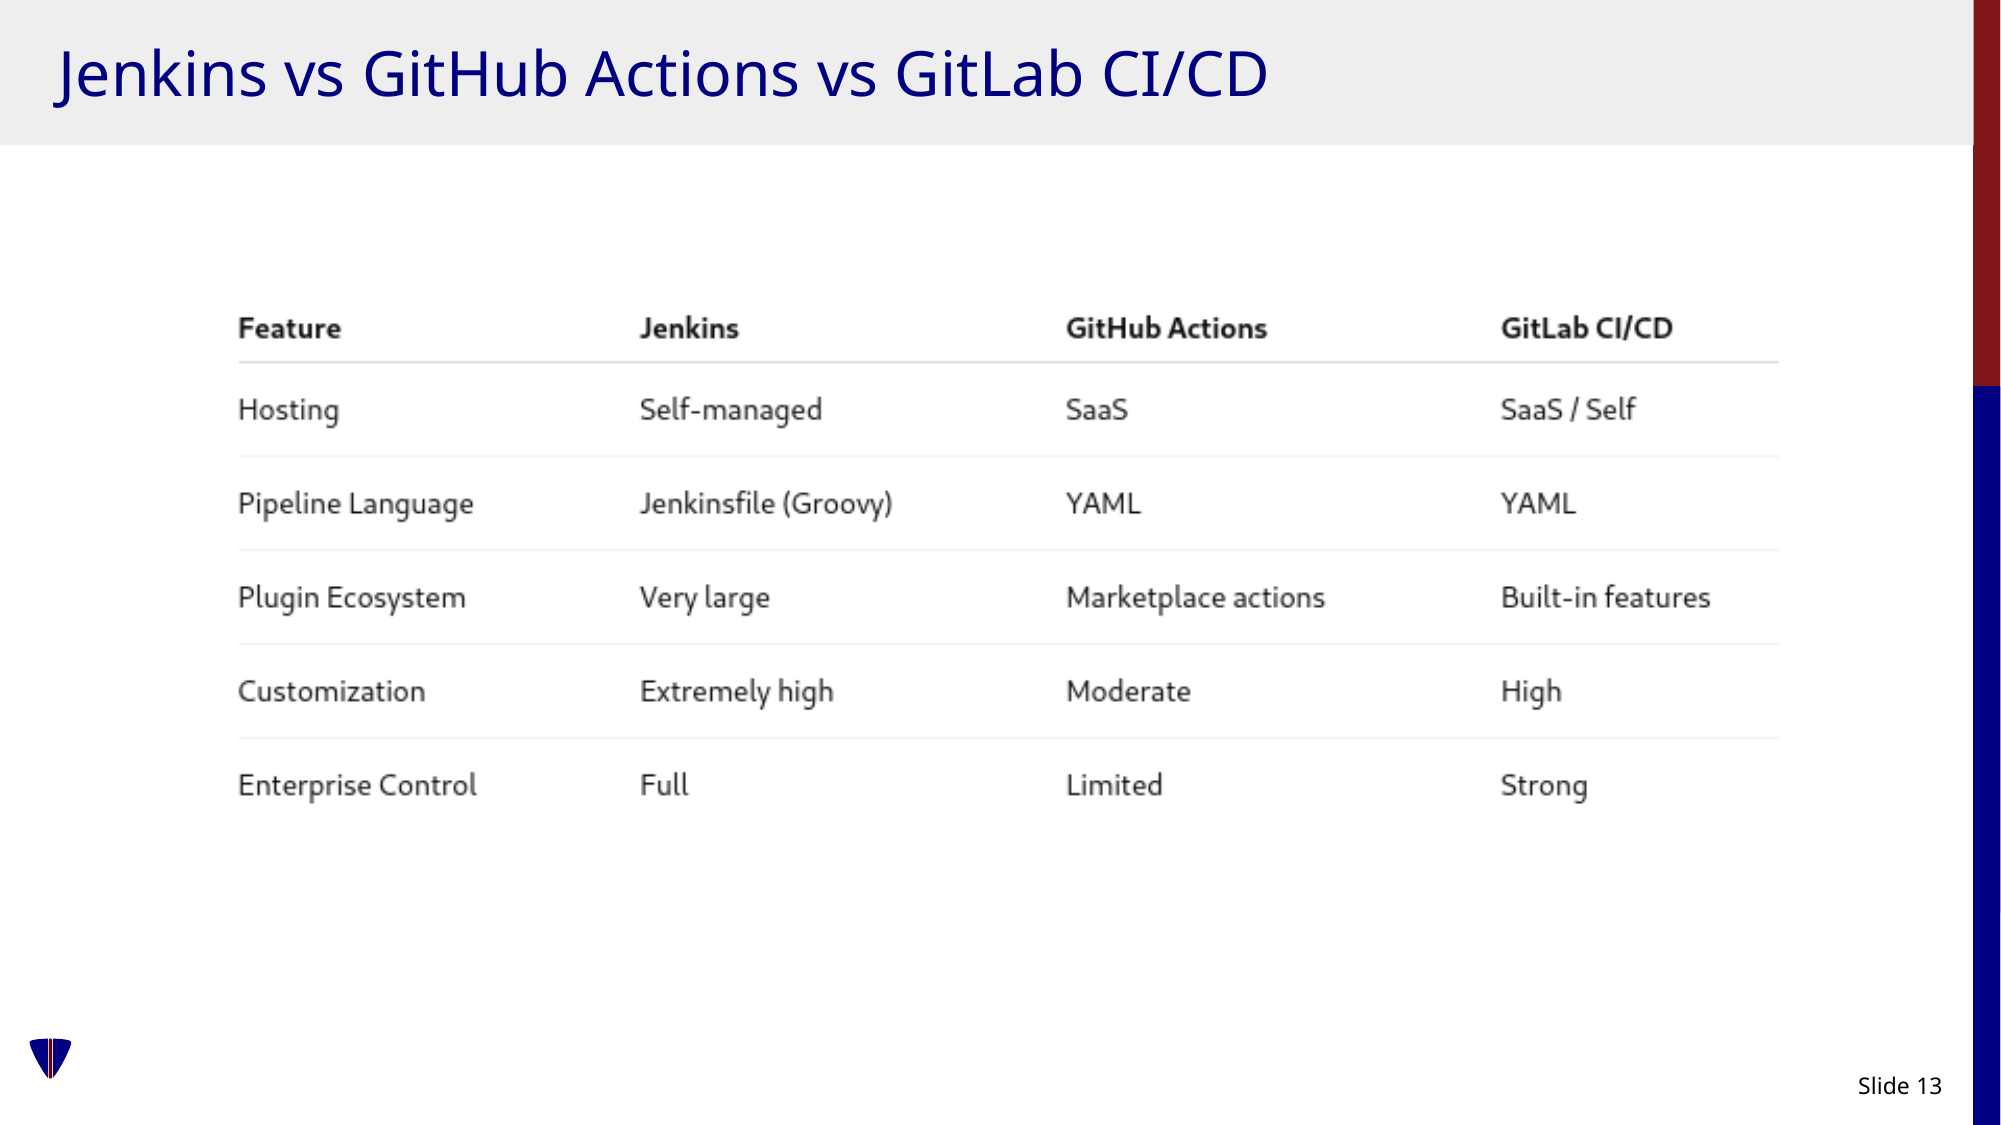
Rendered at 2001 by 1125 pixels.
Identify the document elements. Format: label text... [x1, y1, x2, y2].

title Jenkins vs GitHub Actions vs GitLab CI/CD [0, 0, 1974, 146]
picture [206, 295, 1779, 827]
